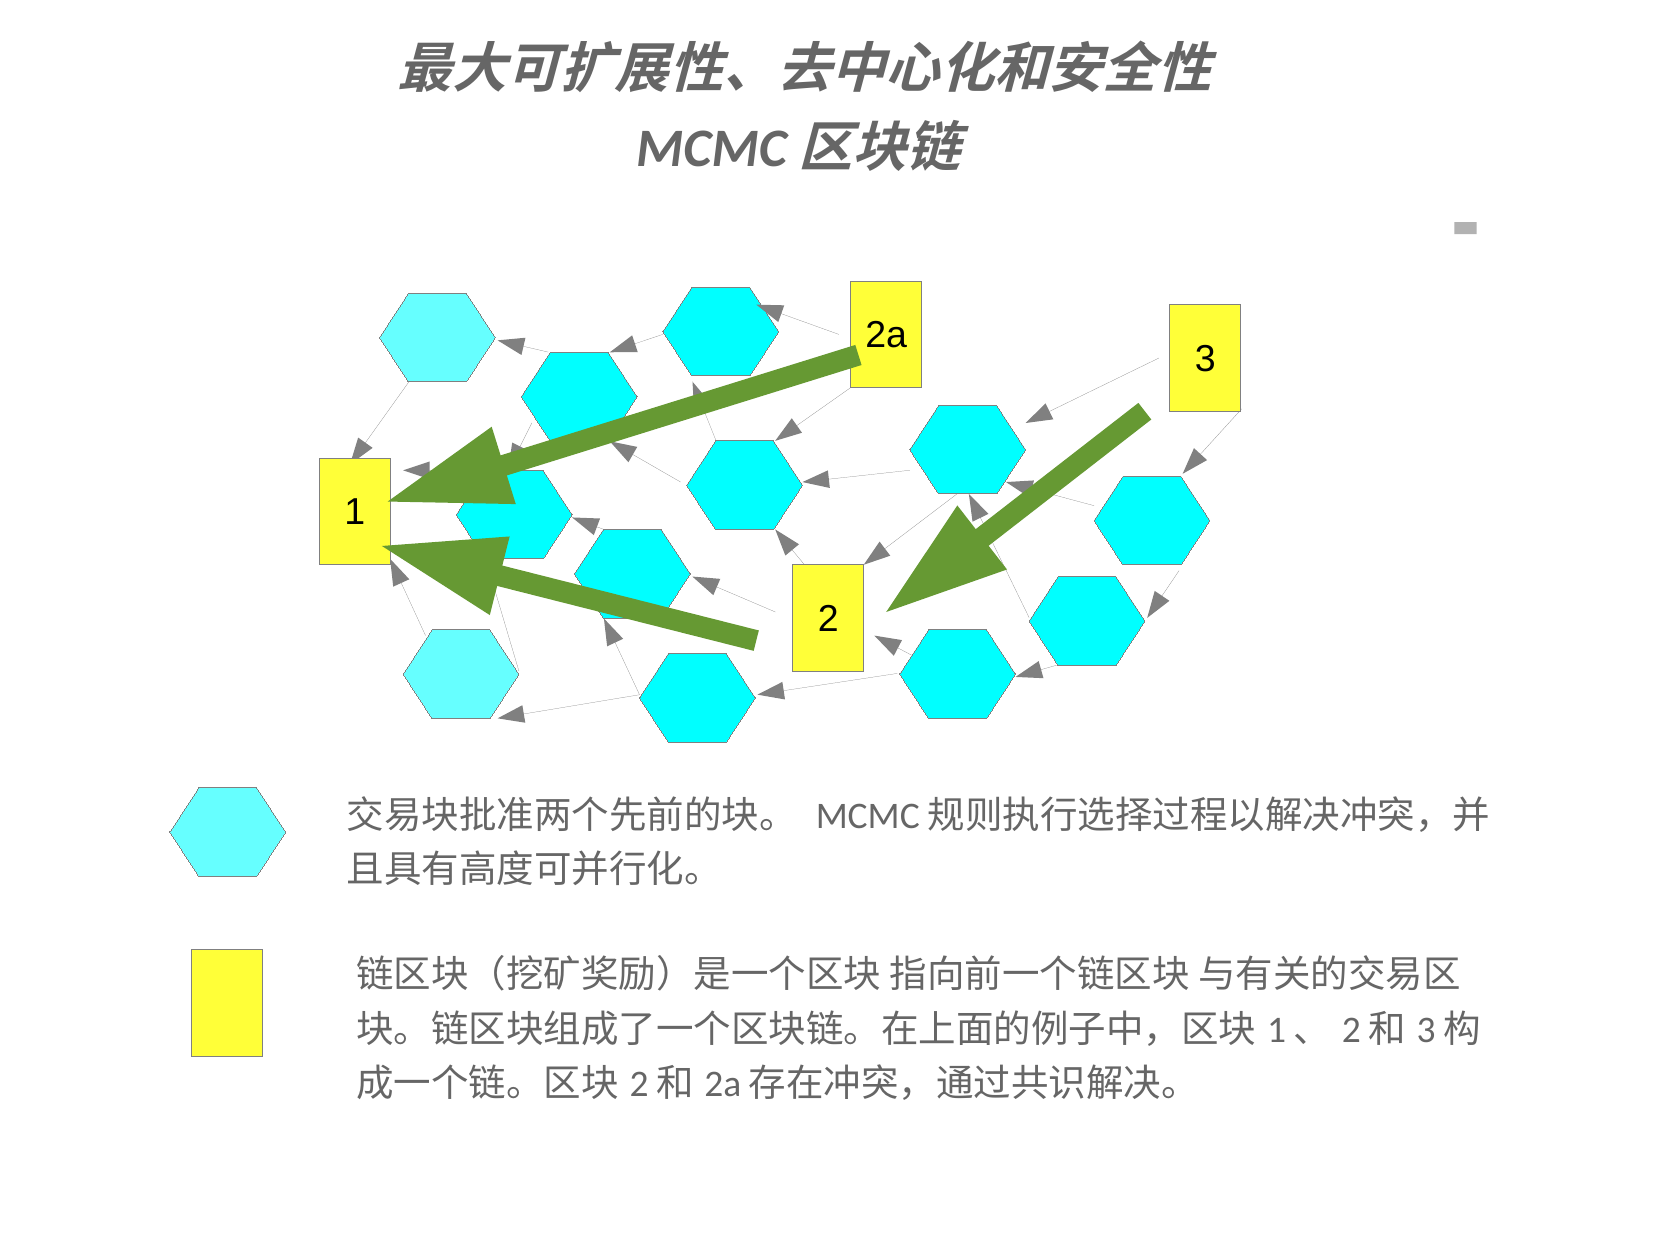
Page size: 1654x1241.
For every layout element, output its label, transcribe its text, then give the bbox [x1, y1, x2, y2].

text_box 2a [850, 281, 922, 388]
text_box [379, 293, 496, 382]
text_box [899, 629, 1016, 719]
text_box [639, 653, 756, 743]
text_box [1094, 476, 1210, 565]
text_box [686, 440, 803, 530]
text_box [456, 470, 573, 559]
text_box [662, 287, 779, 376]
text_box 2 [792, 564, 864, 672]
text_box 交易块批准两个先前的块。 MCMC规则执行选择过程以解决冲突，并且具有高度可并行化。 [331, 777, 1516, 902]
text_box [1029, 576, 1145, 666]
text_box 1 [319, 458, 391, 565]
text_box 3 [1169, 304, 1241, 412]
text_box 最大可扩展性、去中心化和安全性 MCMC区块链 [12, 17, 1598, 226]
text_box [403, 629, 519, 719]
text_box [1454, 222, 1477, 235]
text_box [521, 352, 638, 439]
text_box [909, 405, 1026, 494]
text_box 链区块（挖矿奖励）是一个区块 指向前一个链区块 与有关的交易区块。链区块组成了一个区块链。在上面的例子中，区块1、2和3构成一个链。区块2和2a存在冲突，通过共识解决。 [341, 936, 1512, 1164]
text_box [191, 949, 263, 1057]
text_box [169, 787, 286, 877]
text_box [599, 612, 623, 619]
text_box [574, 529, 691, 607]
